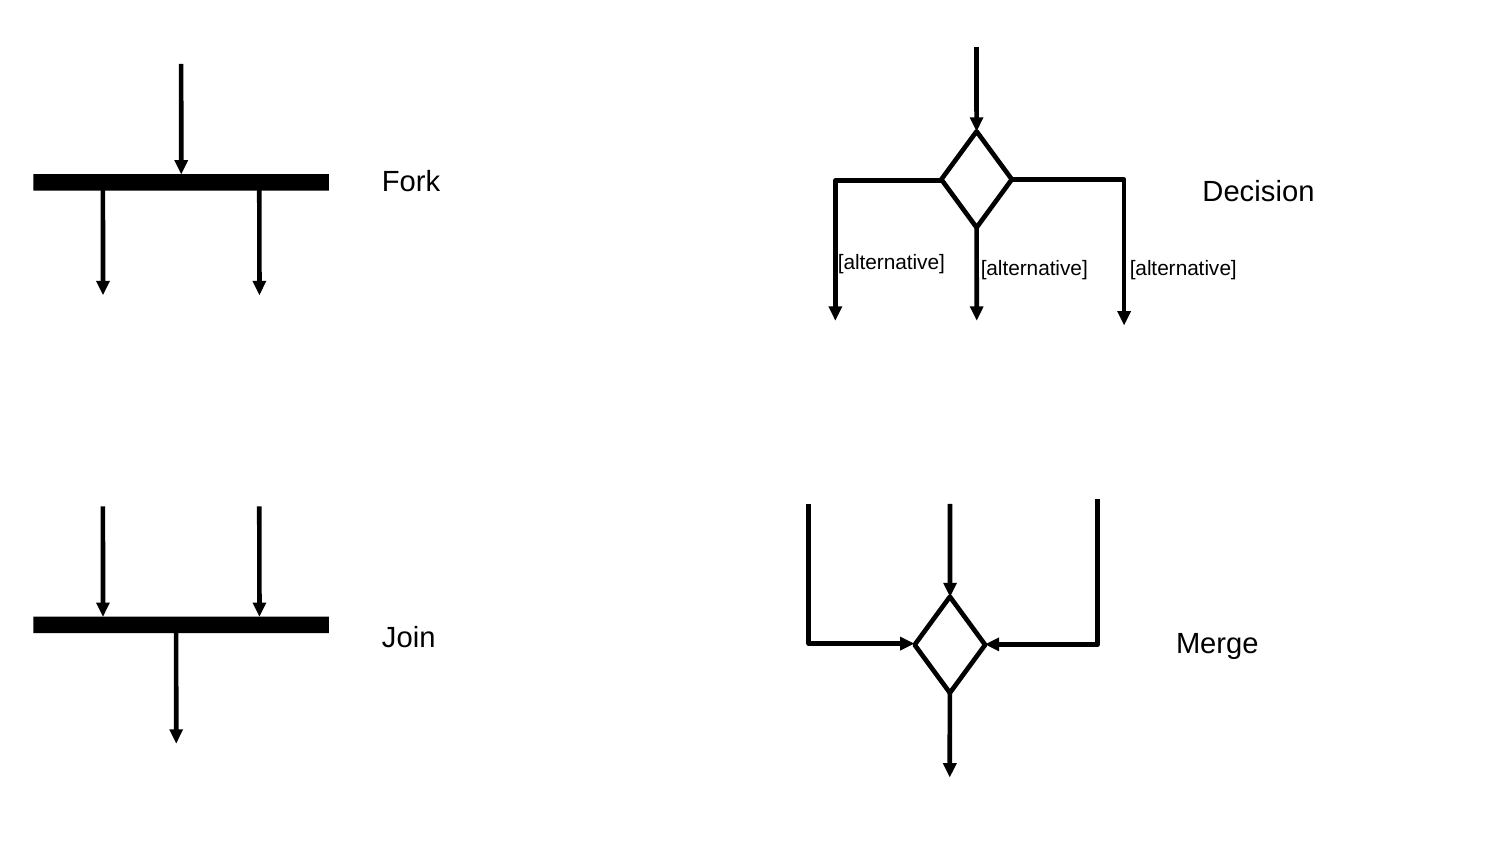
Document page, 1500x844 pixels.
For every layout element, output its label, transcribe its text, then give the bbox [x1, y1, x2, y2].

text_box Fork [366, 147, 511, 218]
text_box Decision [1187, 157, 1339, 228]
text_box [alternative] [822, 233, 963, 284]
text_box [33, 616, 329, 634]
text_box [914, 596, 986, 692]
text_box Join [366, 603, 463, 674]
text_box [alternative] [1114, 239, 1255, 291]
text_box Merge [1161, 609, 1312, 680]
text_box [alternative] [965, 239, 1106, 291]
text_box [33, 174, 329, 191]
text_box [941, 131, 1012, 227]
